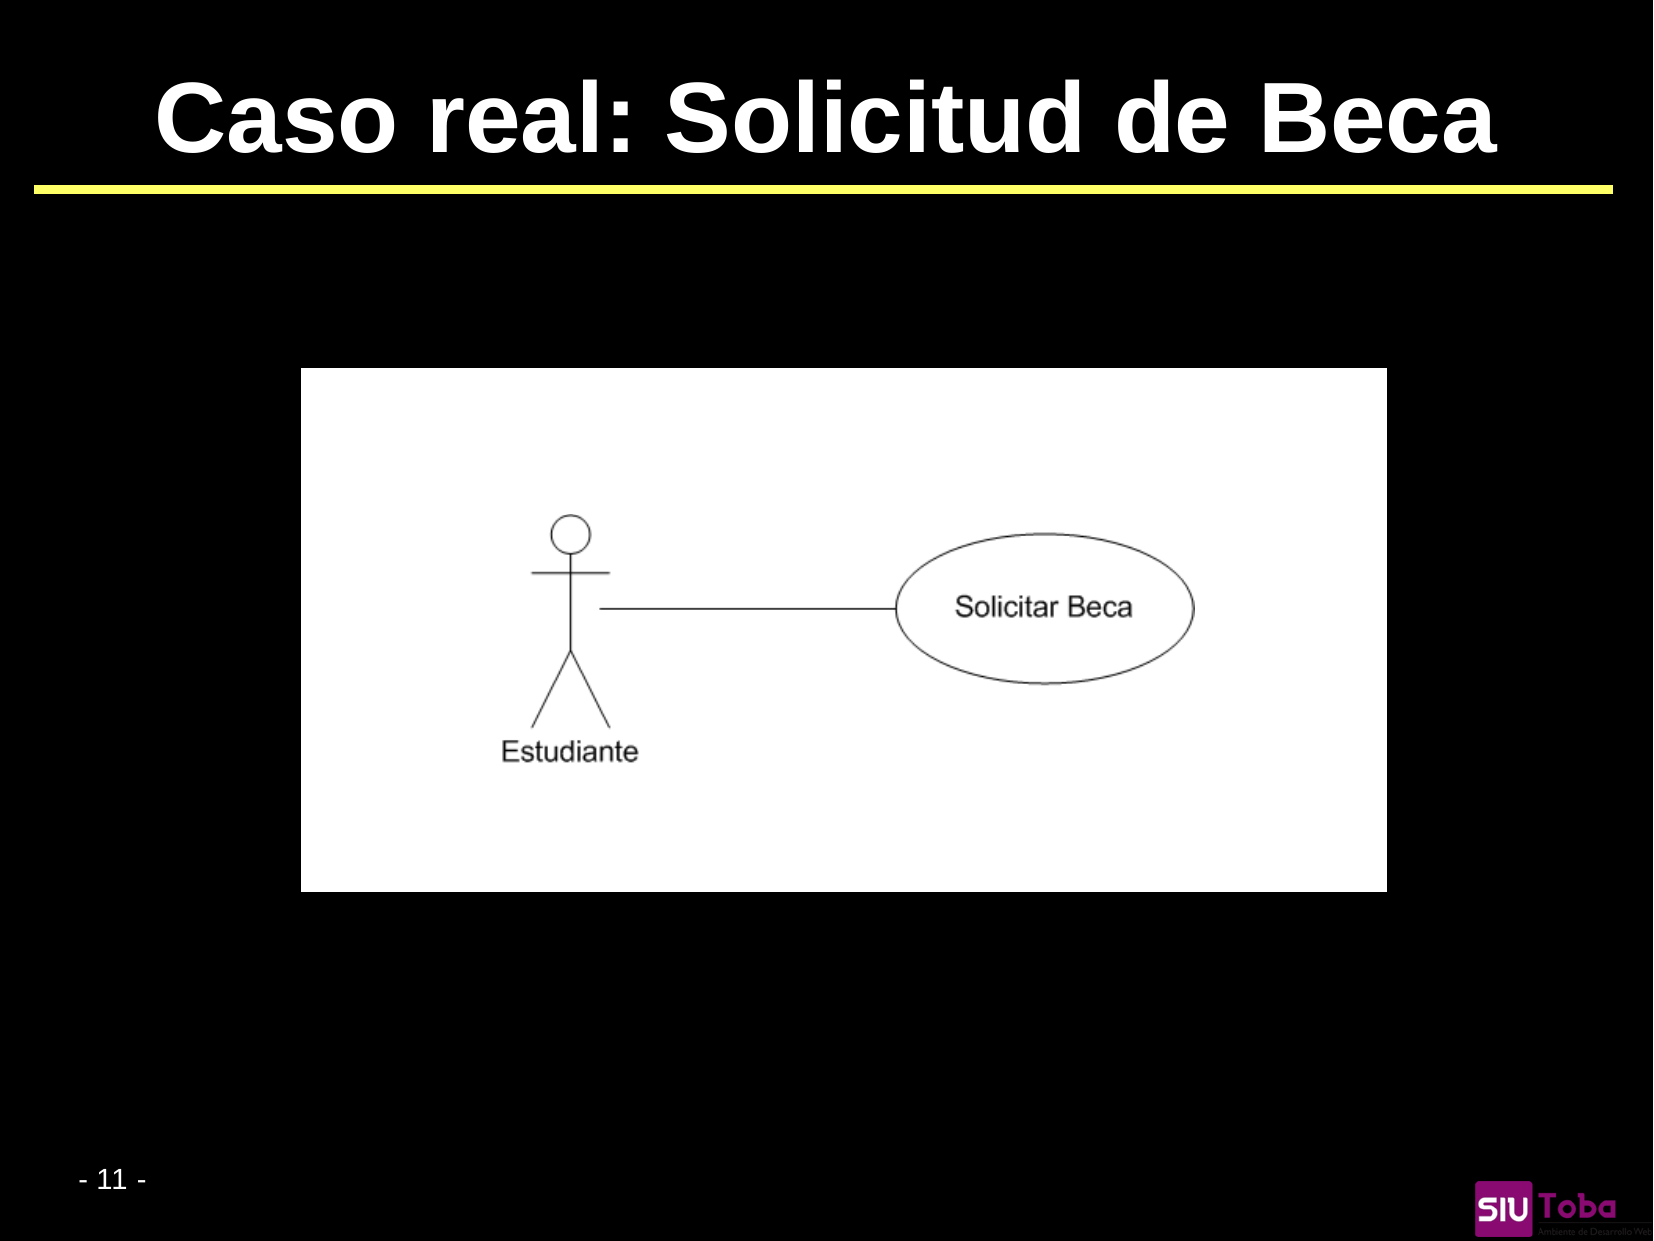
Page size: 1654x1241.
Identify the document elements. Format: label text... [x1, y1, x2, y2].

text_box [300, 367, 1388, 893]
picture [1475, 1181, 1652, 1237]
picture [501, 514, 1195, 772]
title Caso real: Solicitud de Beca [58, 47, 1594, 188]
